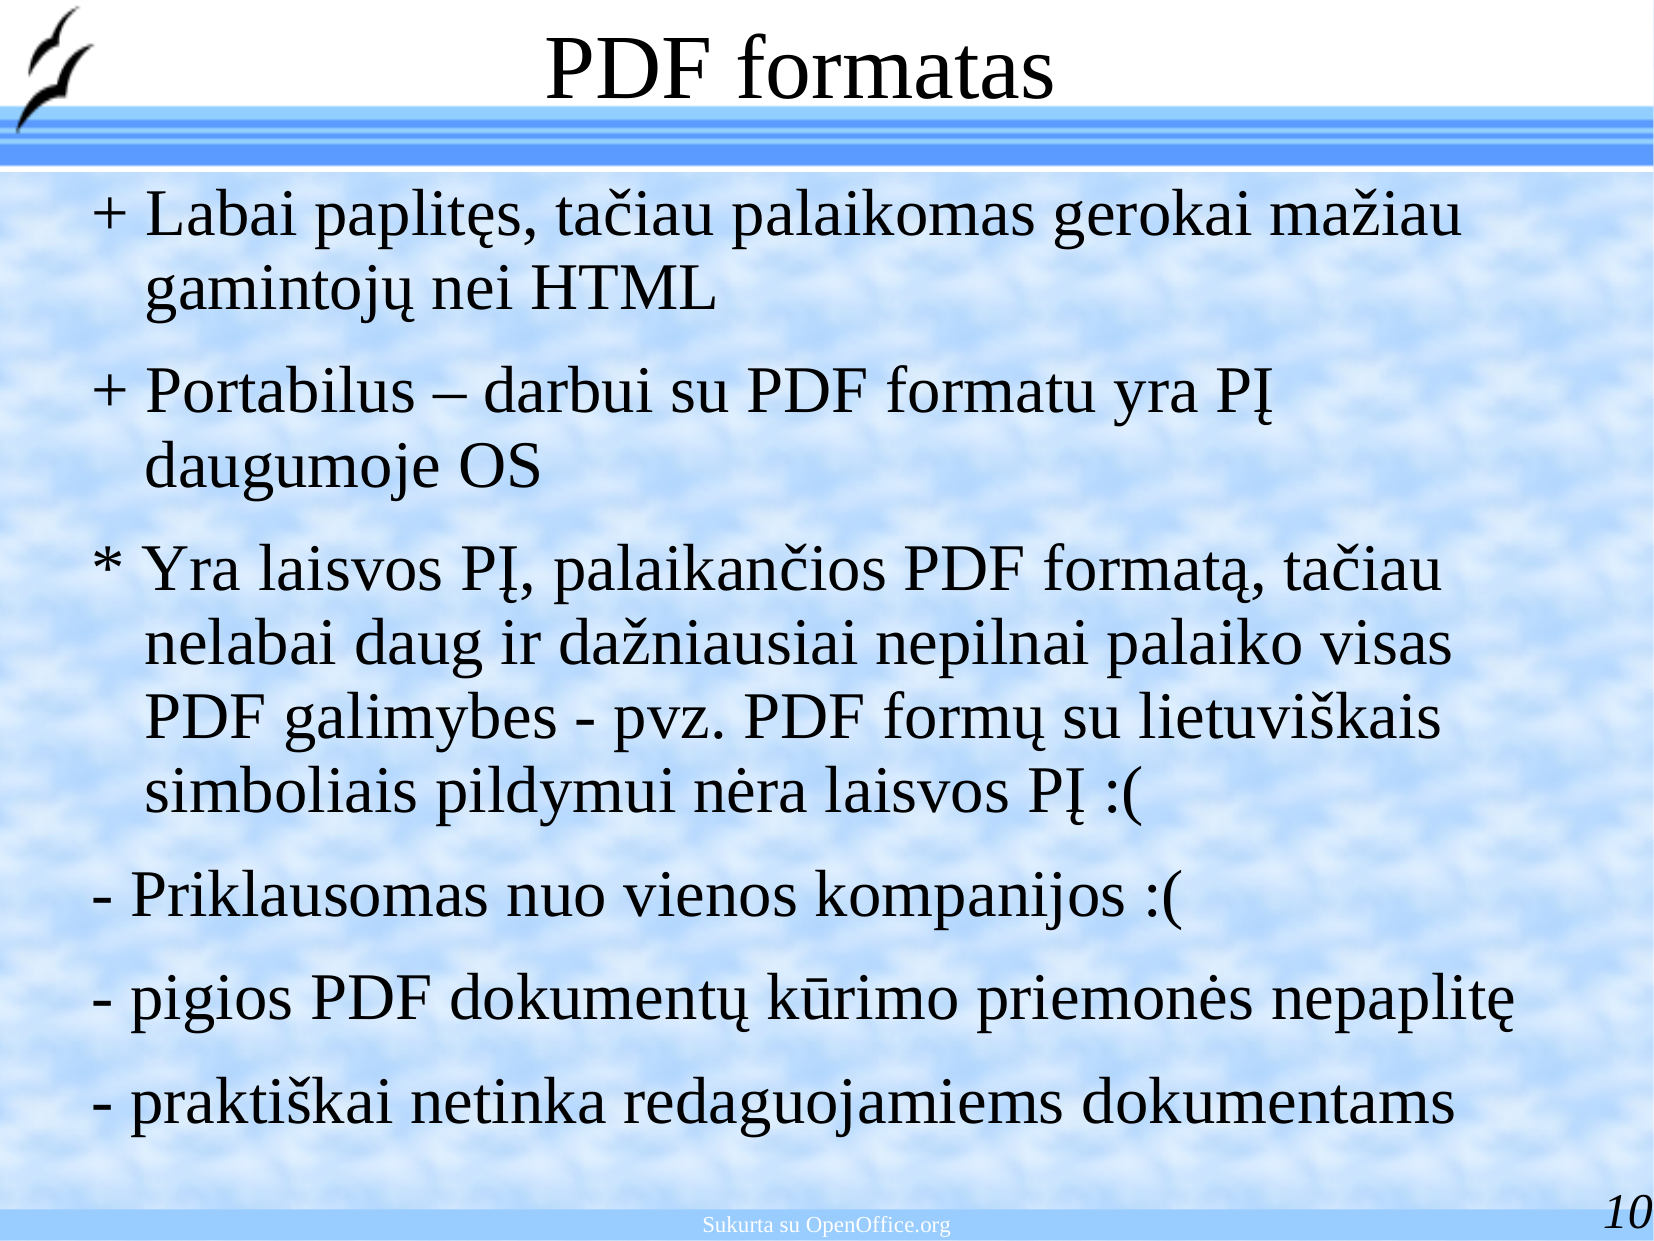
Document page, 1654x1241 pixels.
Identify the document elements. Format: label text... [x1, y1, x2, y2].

picture [0, 0, 1654, 1209]
picture [1634, 1197, 1647, 1209]
list + Labai paplitęs, tačiau palaikomas gerokai mažiau gamintojų nei HTML + Portabilus – darbui su PDF formatu yra PĮ daugumoje OS * Yra laisvos PĮ, palaikančios PDF formatą, tačiau nelabai daug ir dažniausiai nepilnai palaiko visas PDF galimybes - pvz. PDF formų su lietuviškais simboliais pildymui nėra laisvos PĮ :( - Priklausomas nuo vienos kompanijos :( - pigios PDF dokumentų kūrimo priemonės nepaplitę - praktiškai netinka redaguojamiems dokumentams [73, 175, 1565, 1212]
title PDF formatas [94, 0, 1507, 137]
